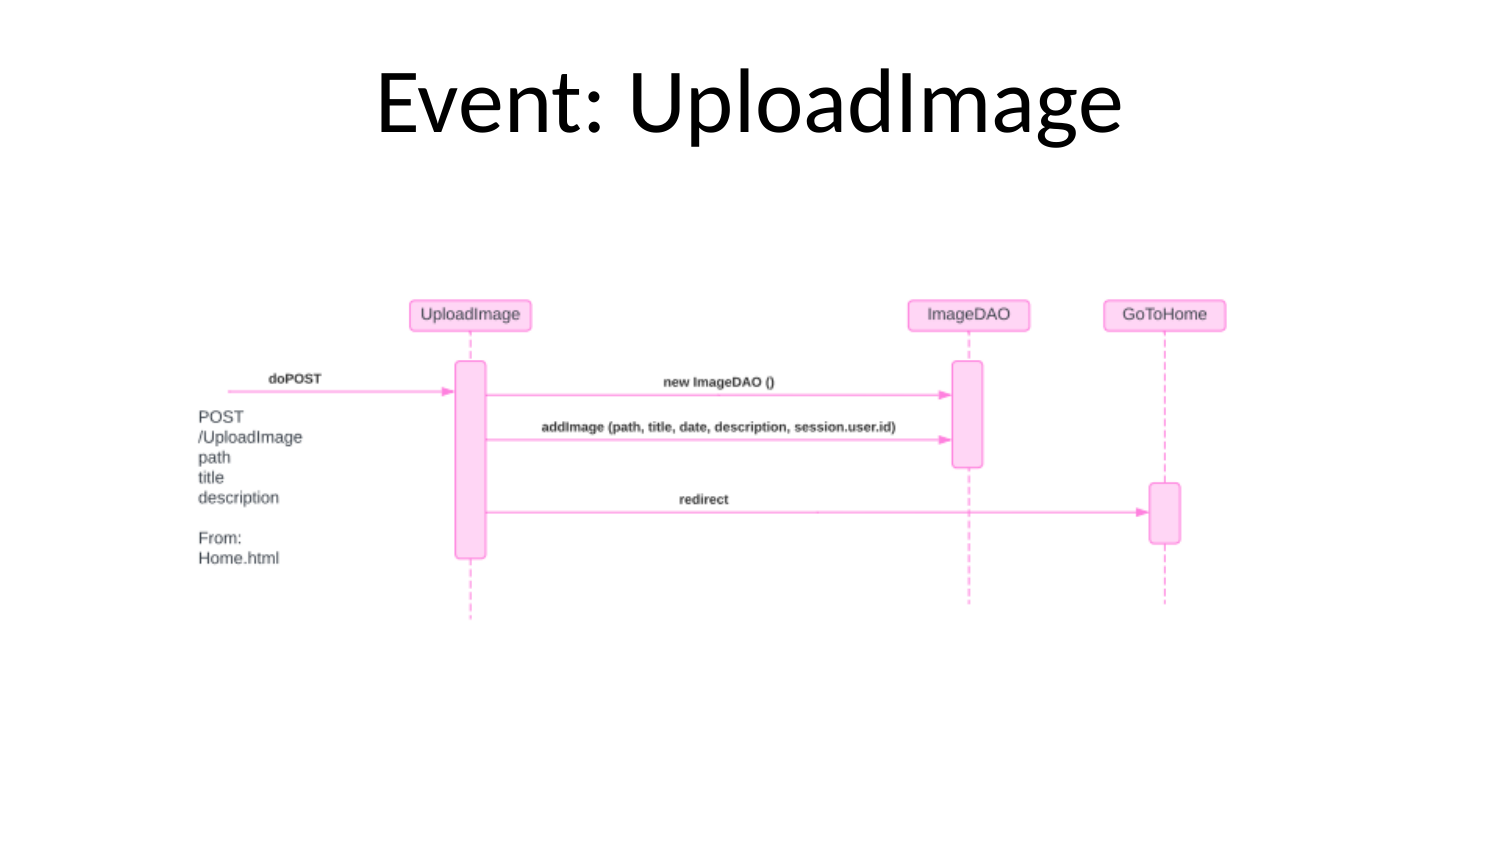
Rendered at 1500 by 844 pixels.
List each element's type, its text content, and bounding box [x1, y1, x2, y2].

picture [39, 201, 1463, 676]
title Event: UploadImage [75, 33, 1426, 158]
